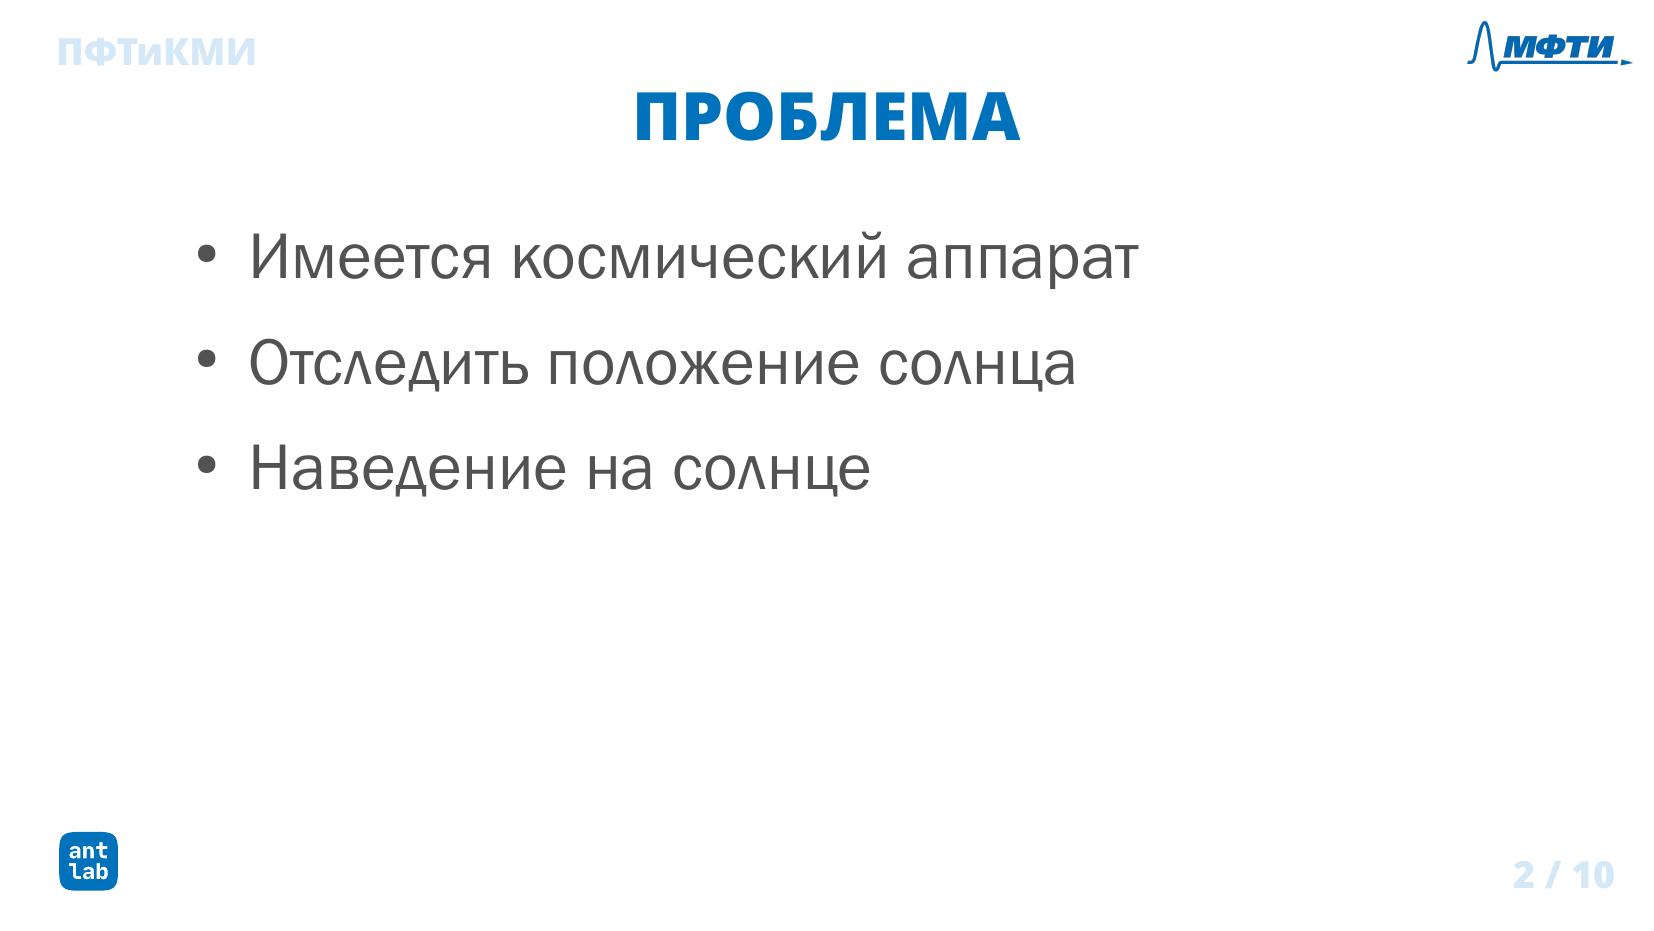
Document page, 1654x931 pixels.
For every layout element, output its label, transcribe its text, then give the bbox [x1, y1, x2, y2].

title ПРОБЛЕМА [82, 37, 1571, 193]
list Имеется космический аппарат Отследить положение солнца Наведение на солнце [177, 217, 1571, 758]
picture [1446, 0, 1654, 93]
